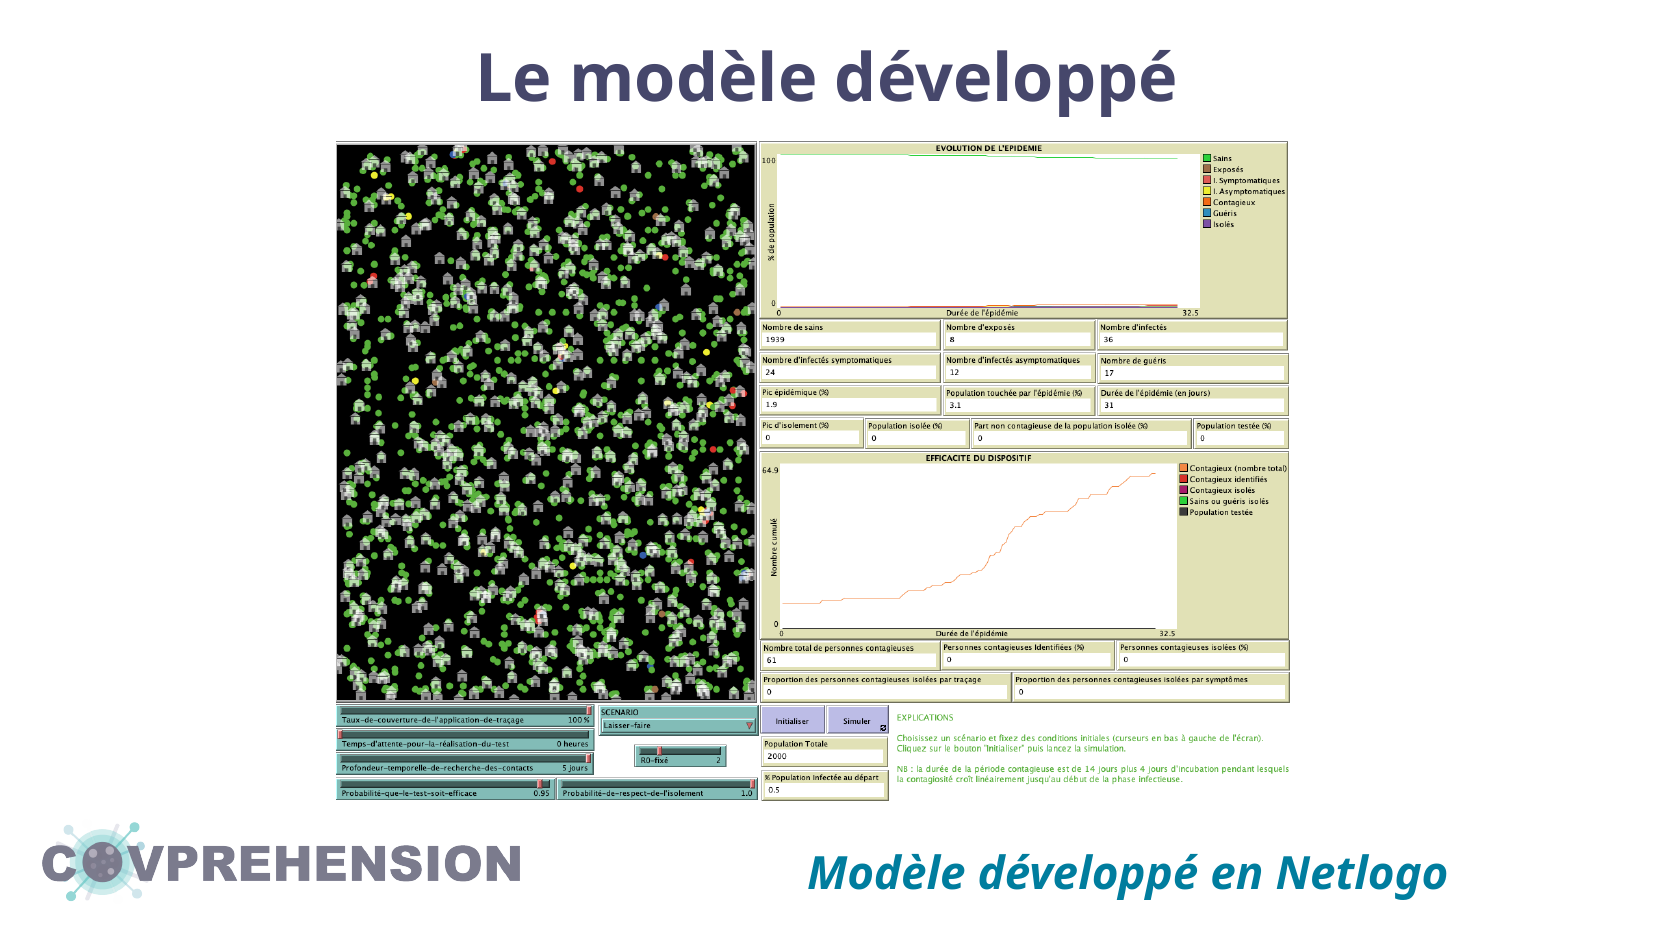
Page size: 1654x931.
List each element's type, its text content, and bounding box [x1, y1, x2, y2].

picture [336, 141, 1297, 808]
text_box Modèle développé en Netlogo [614, 832, 1642, 931]
title Le modèle développé [0, 23, 1654, 129]
